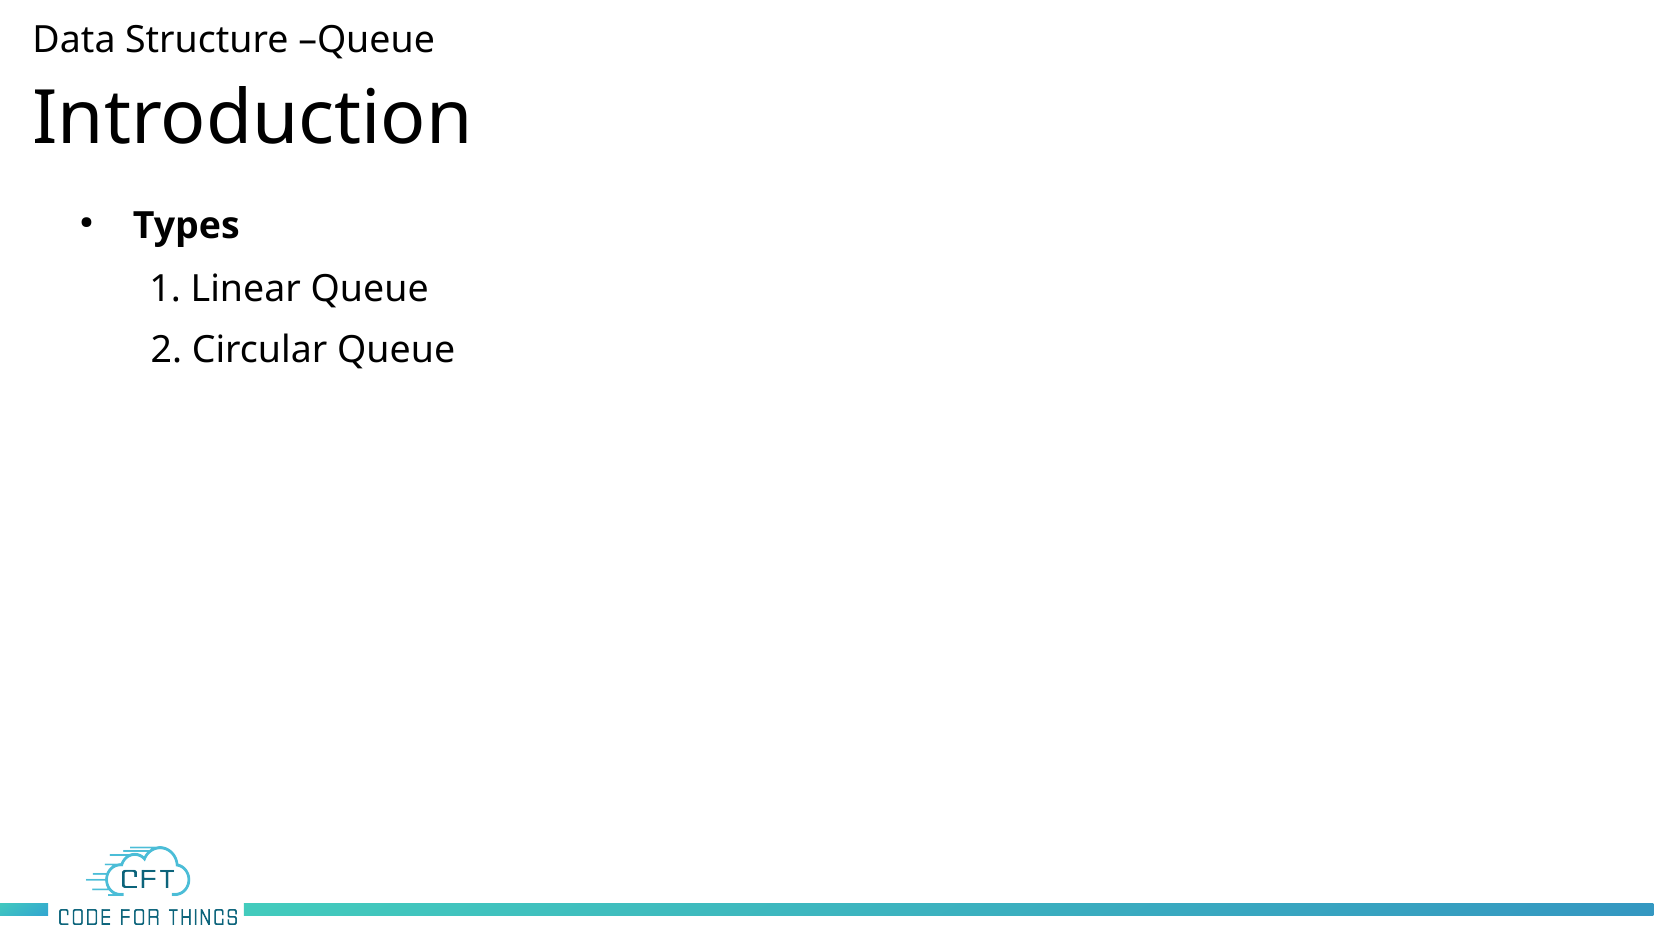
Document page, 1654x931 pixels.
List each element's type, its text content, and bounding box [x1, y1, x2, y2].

text_box 1. Linear Queue [63, 253, 680, 323]
text_box 2. Circular Queue [64, 315, 681, 384]
text_box Types [47, 191, 663, 260]
picture [59, 846, 237, 925]
title Data Structure –Queue Introduction [32, 12, 1184, 166]
